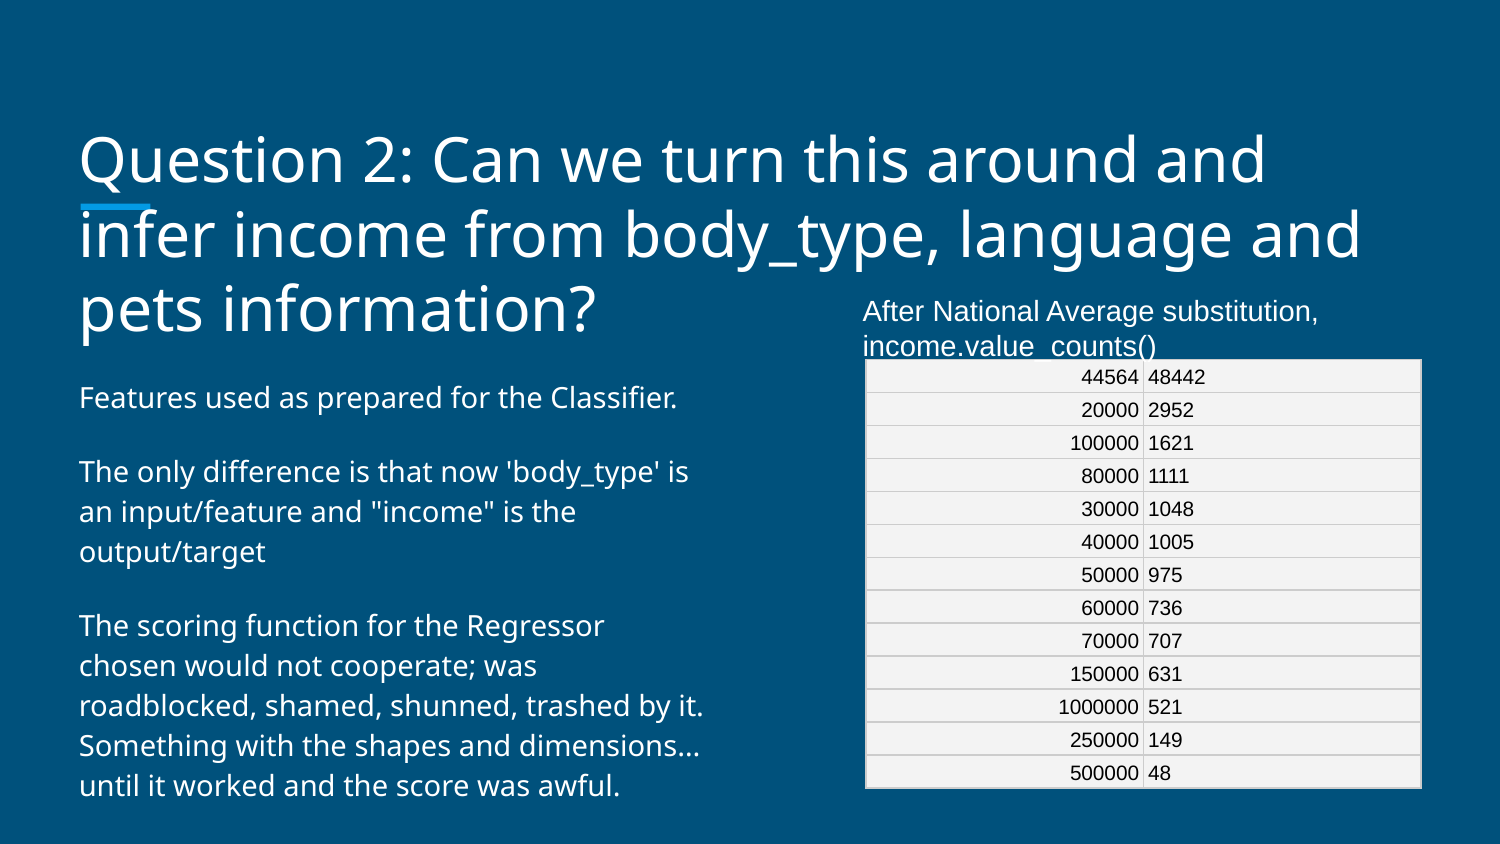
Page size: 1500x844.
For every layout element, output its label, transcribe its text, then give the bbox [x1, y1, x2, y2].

table_cell 80000 [867, 459, 1143, 491]
list Features used as prepared for the Classifier. The only difference is that now 'body_type' is an input/feature and "income" is the output/target The scoring function for the Regressor chosen would not cooperate; was roadblocked, shamed, shunned, trashed by it. Something with the shapes and dimensions… until it worked and the score was awful. Own Simple scoring function developed. [63, 359, 720, 817]
table_cell 1621 [1144, 426, 1420, 458]
table_cell 150000 [867, 657, 1143, 688]
table_cell 60000 [867, 591, 1143, 622]
title Question 2: Can we turn this around and infer income from body_type, language and pets information? [63, 75, 1437, 360]
table_cell 736 [1144, 591, 1420, 622]
table_cell 50000 [867, 558, 1143, 589]
table_cell 250000 [867, 723, 1143, 754]
table_header 48442 [1144, 360, 1420, 392]
table_cell 70000 [867, 624, 1143, 655]
table_cell 975 [1144, 558, 1420, 589]
table_cell 1111 [1144, 459, 1420, 491]
table_header 44564 [867, 360, 1143, 392]
table_cell 100000 [867, 426, 1143, 458]
table_cell 48 [1144, 756, 1420, 787]
table_cell 707 [1144, 624, 1420, 655]
table_cell 149 [1144, 723, 1420, 754]
table_cell 30000 [867, 492, 1143, 524]
text_box After National Average substitution, income.value_counts() [847, 277, 1490, 360]
table_cell 20000 [867, 393, 1143, 425]
table_cell 1048 [1144, 492, 1420, 524]
table_cell 500000 [867, 756, 1143, 787]
table_cell 40000 [867, 525, 1143, 557]
table_cell 521 [1144, 690, 1420, 721]
table_cell 2952 [1144, 393, 1420, 425]
table_cell 631 [1144, 657, 1420, 688]
table_cell 1005 [1144, 525, 1420, 557]
table_cell 1000000 [867, 690, 1143, 721]
